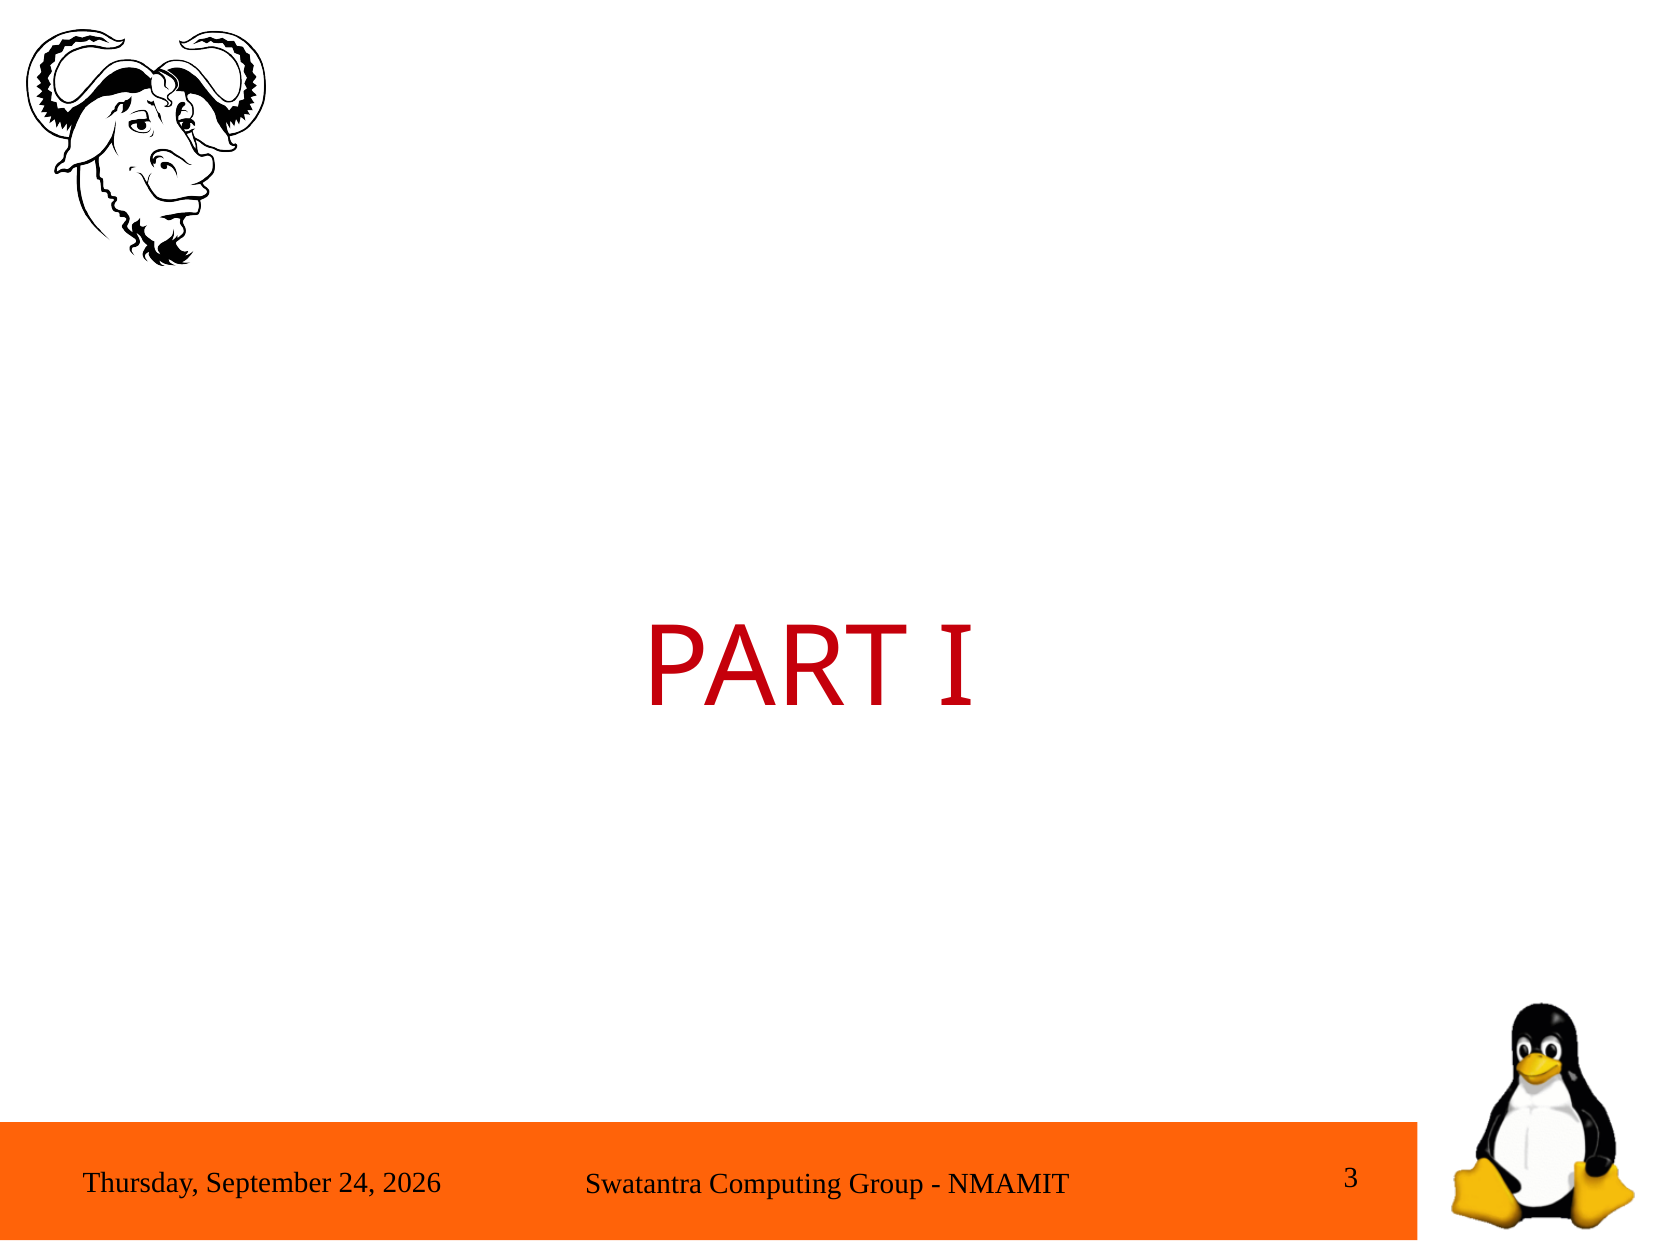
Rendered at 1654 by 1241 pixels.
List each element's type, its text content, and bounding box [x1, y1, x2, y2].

picture [1446, 997, 1640, 1235]
picture [26, 29, 266, 266]
subtitle PART I [171, 329, 1447, 995]
